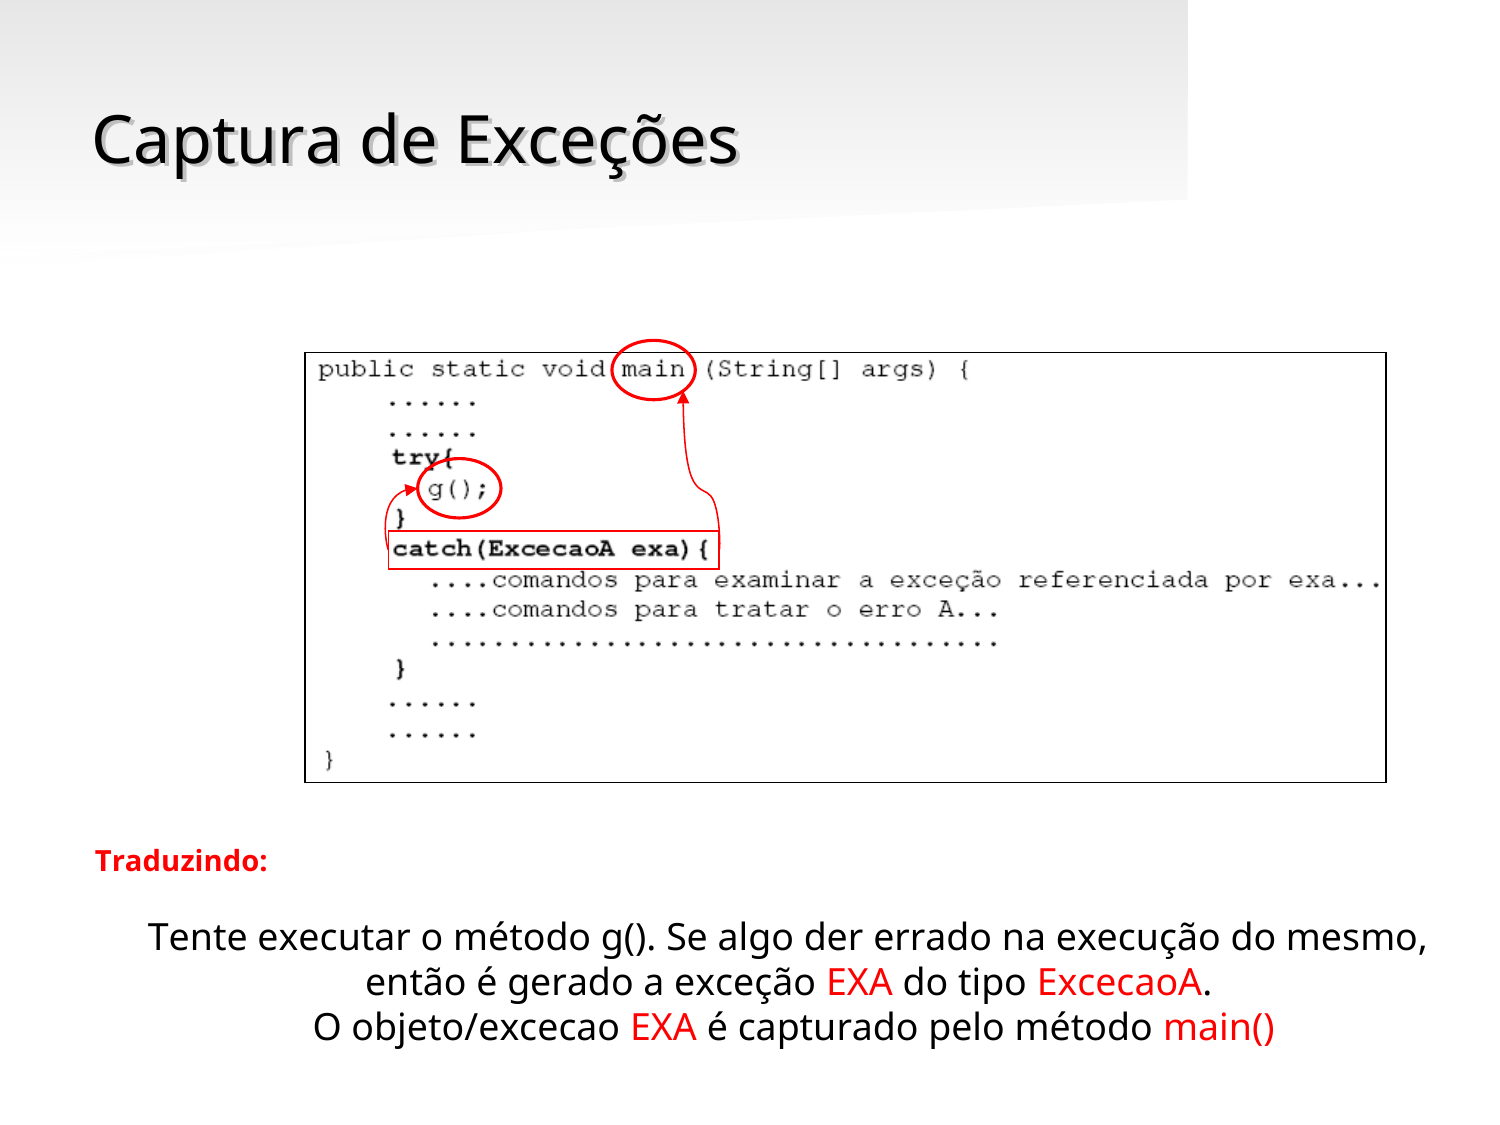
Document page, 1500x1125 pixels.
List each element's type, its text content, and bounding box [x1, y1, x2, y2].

picture [614, 353, 693, 398]
text_box Tente executar o método g(). Se algo der errado na execução do mesmo, então é gerado a exceção EXA do tipo ExcecaoA. O objeto/excecao EXA é capturado pelo método main() [133, 904, 1454, 1056]
text_box Traduzindo: [80, 835, 283, 886]
picture [389, 532, 718, 568]
title Captura de Exceções [76, 42, 1427, 231]
picture [420, 461, 499, 516]
picture [305, 353, 1386, 782]
